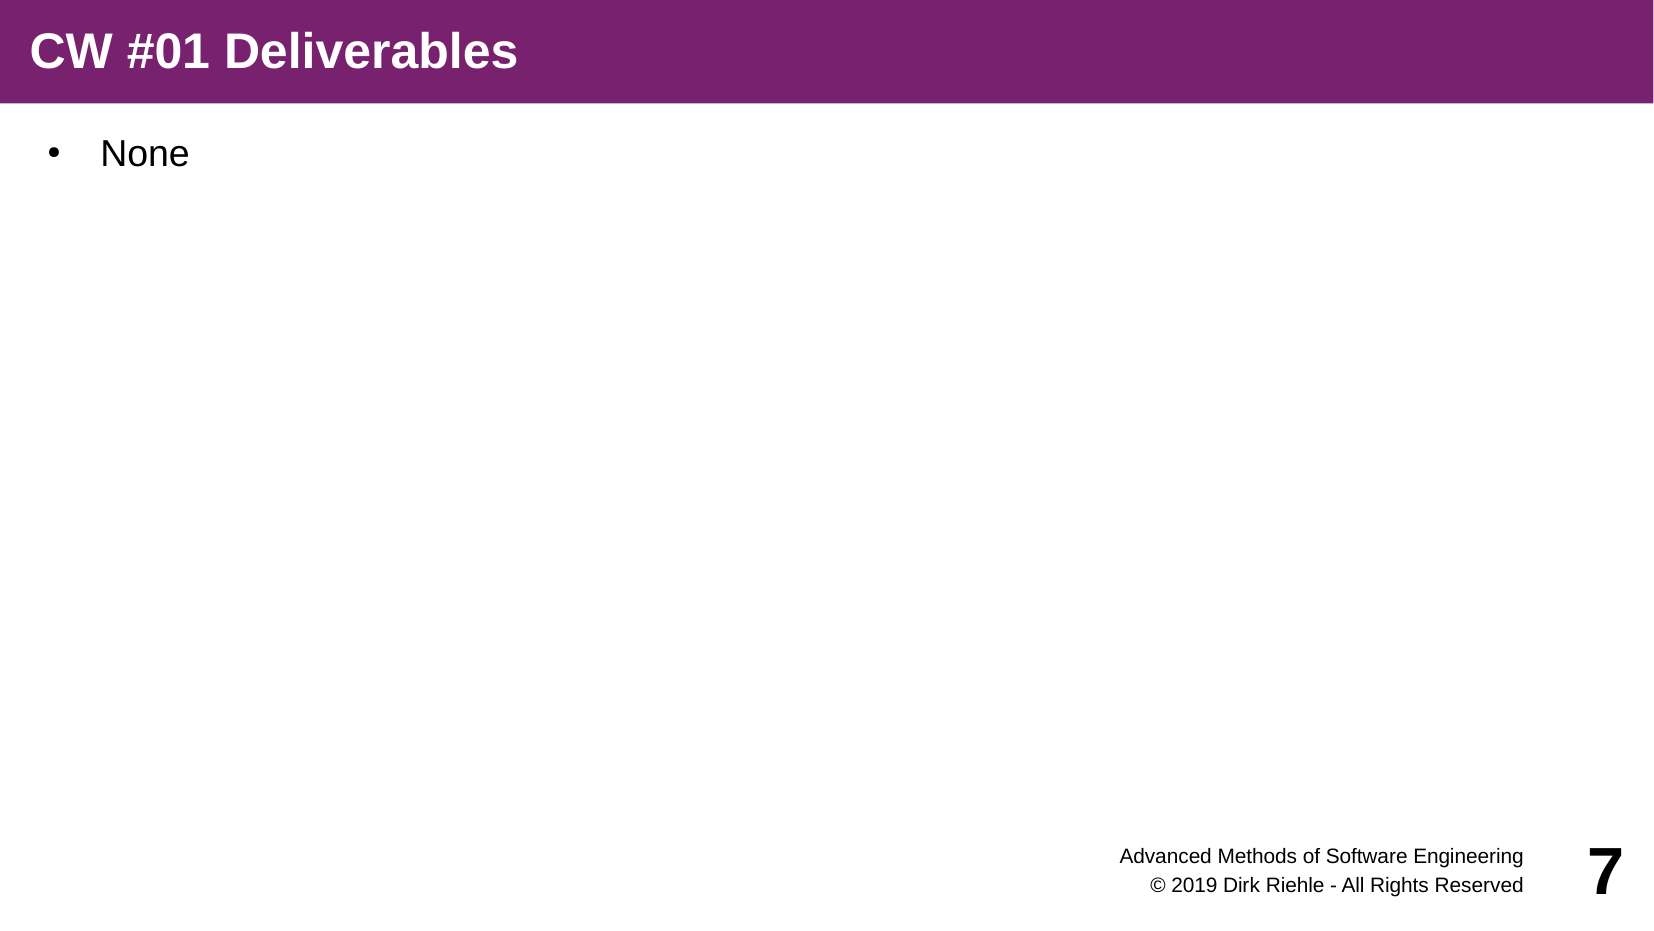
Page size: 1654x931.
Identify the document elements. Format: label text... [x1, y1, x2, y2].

list None [29, 132, 1625, 798]
title CW #01 Deliverables [0, 0, 1654, 104]
